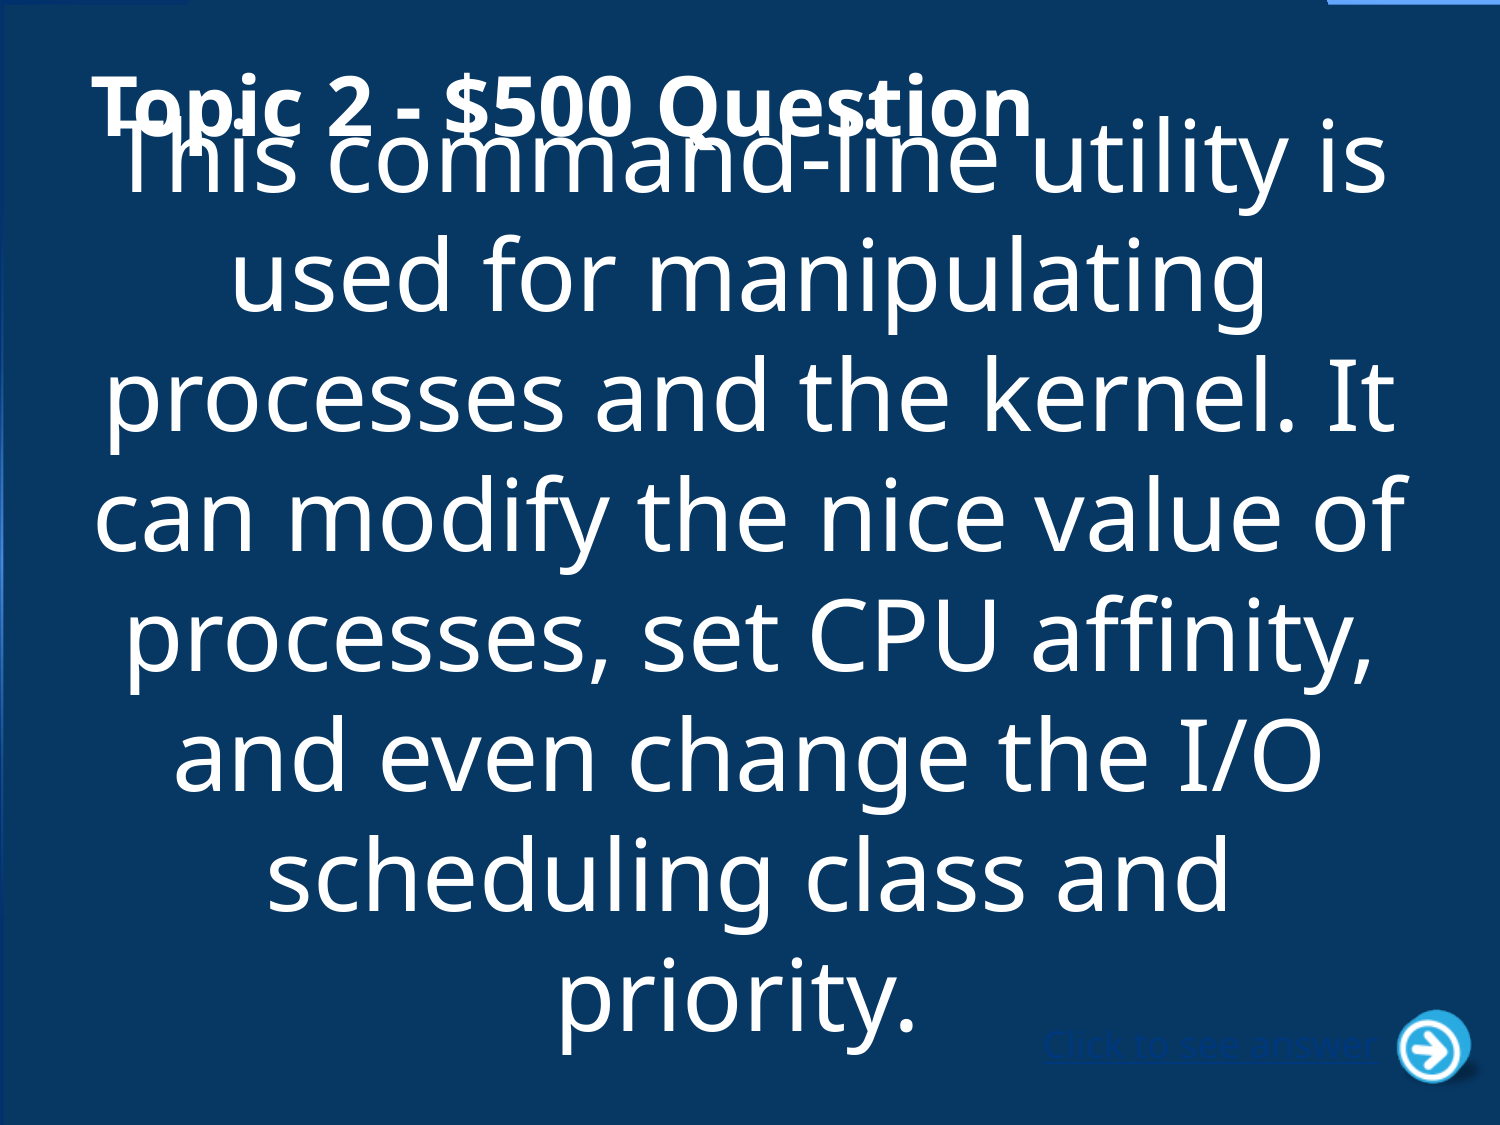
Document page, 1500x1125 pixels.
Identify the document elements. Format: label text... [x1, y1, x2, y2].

title Topic 2 - $500 Question [75, 45, 1425, 169]
text_box [3, 4, 1500, 1125]
list This command-line utility is used for manipulating processes and the kernel. It can modify the nice value of processes, set CPU affinity, and even change the I/O scheduling class and priority. [75, 169, 1425, 976]
text_box Click to see answer [984, 985, 1438, 1109]
picture [1384, 996, 1485, 1097]
